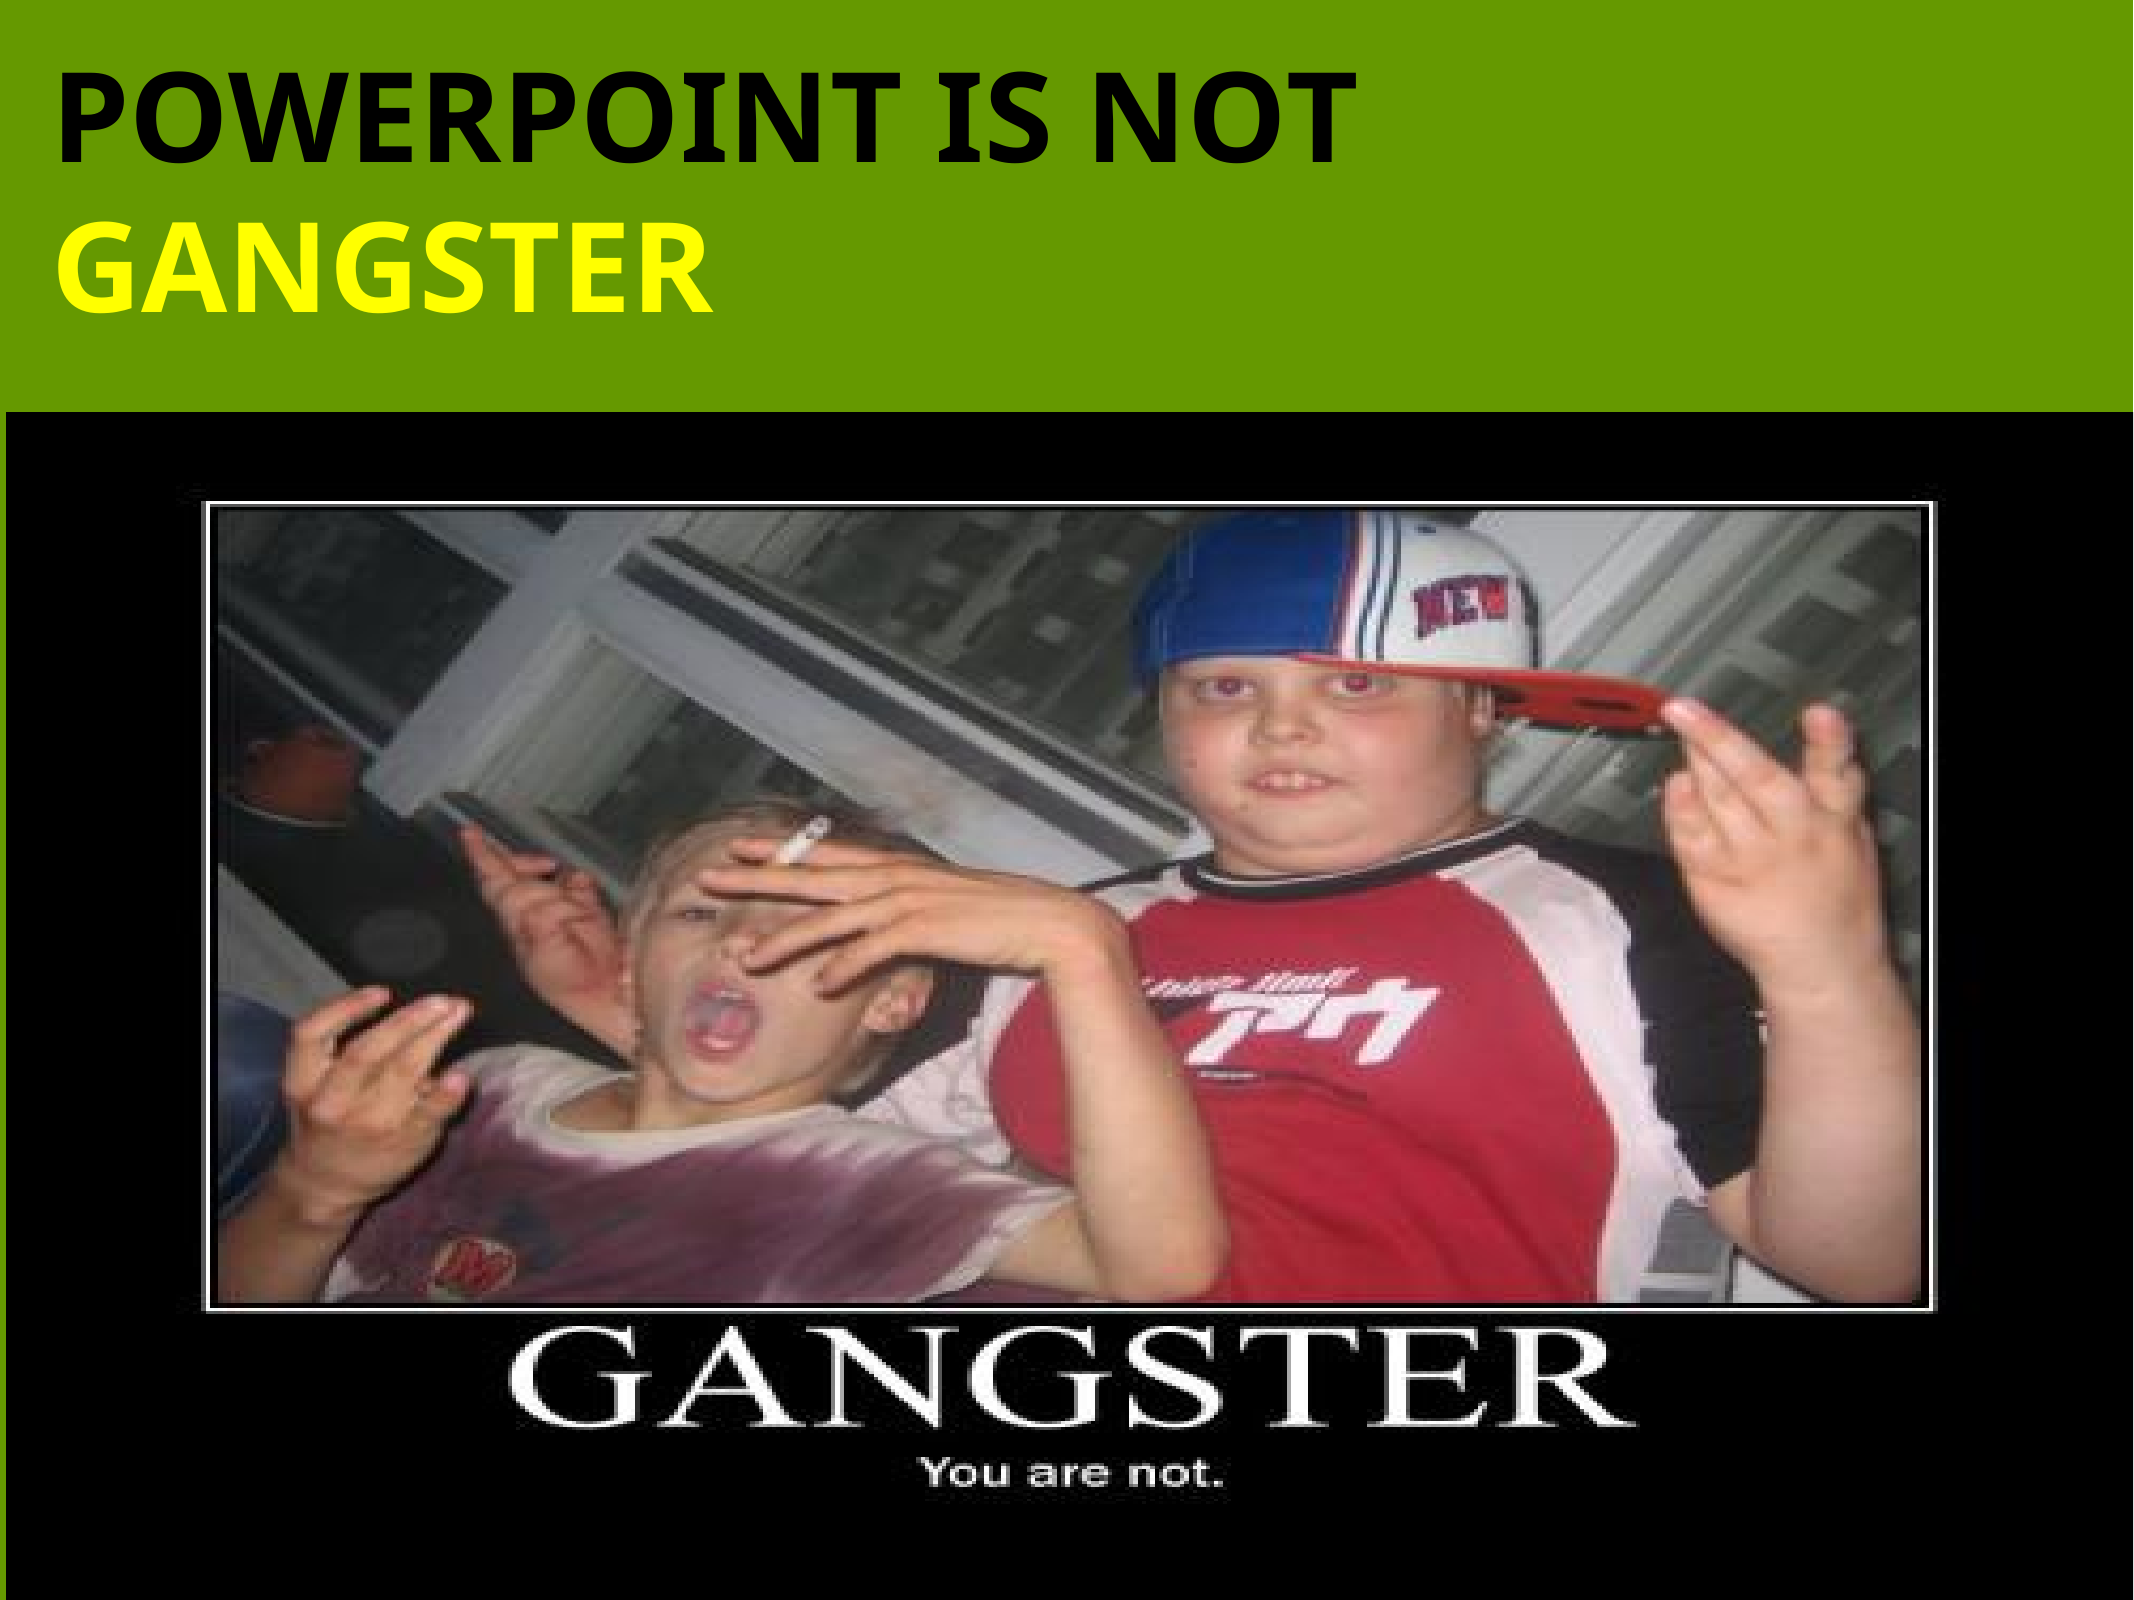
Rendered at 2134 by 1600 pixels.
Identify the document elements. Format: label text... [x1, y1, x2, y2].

text_box POWERPOINT IS NOT GANGSTER [41, 37, 2063, 412]
picture [6, 412, 2134, 1600]
